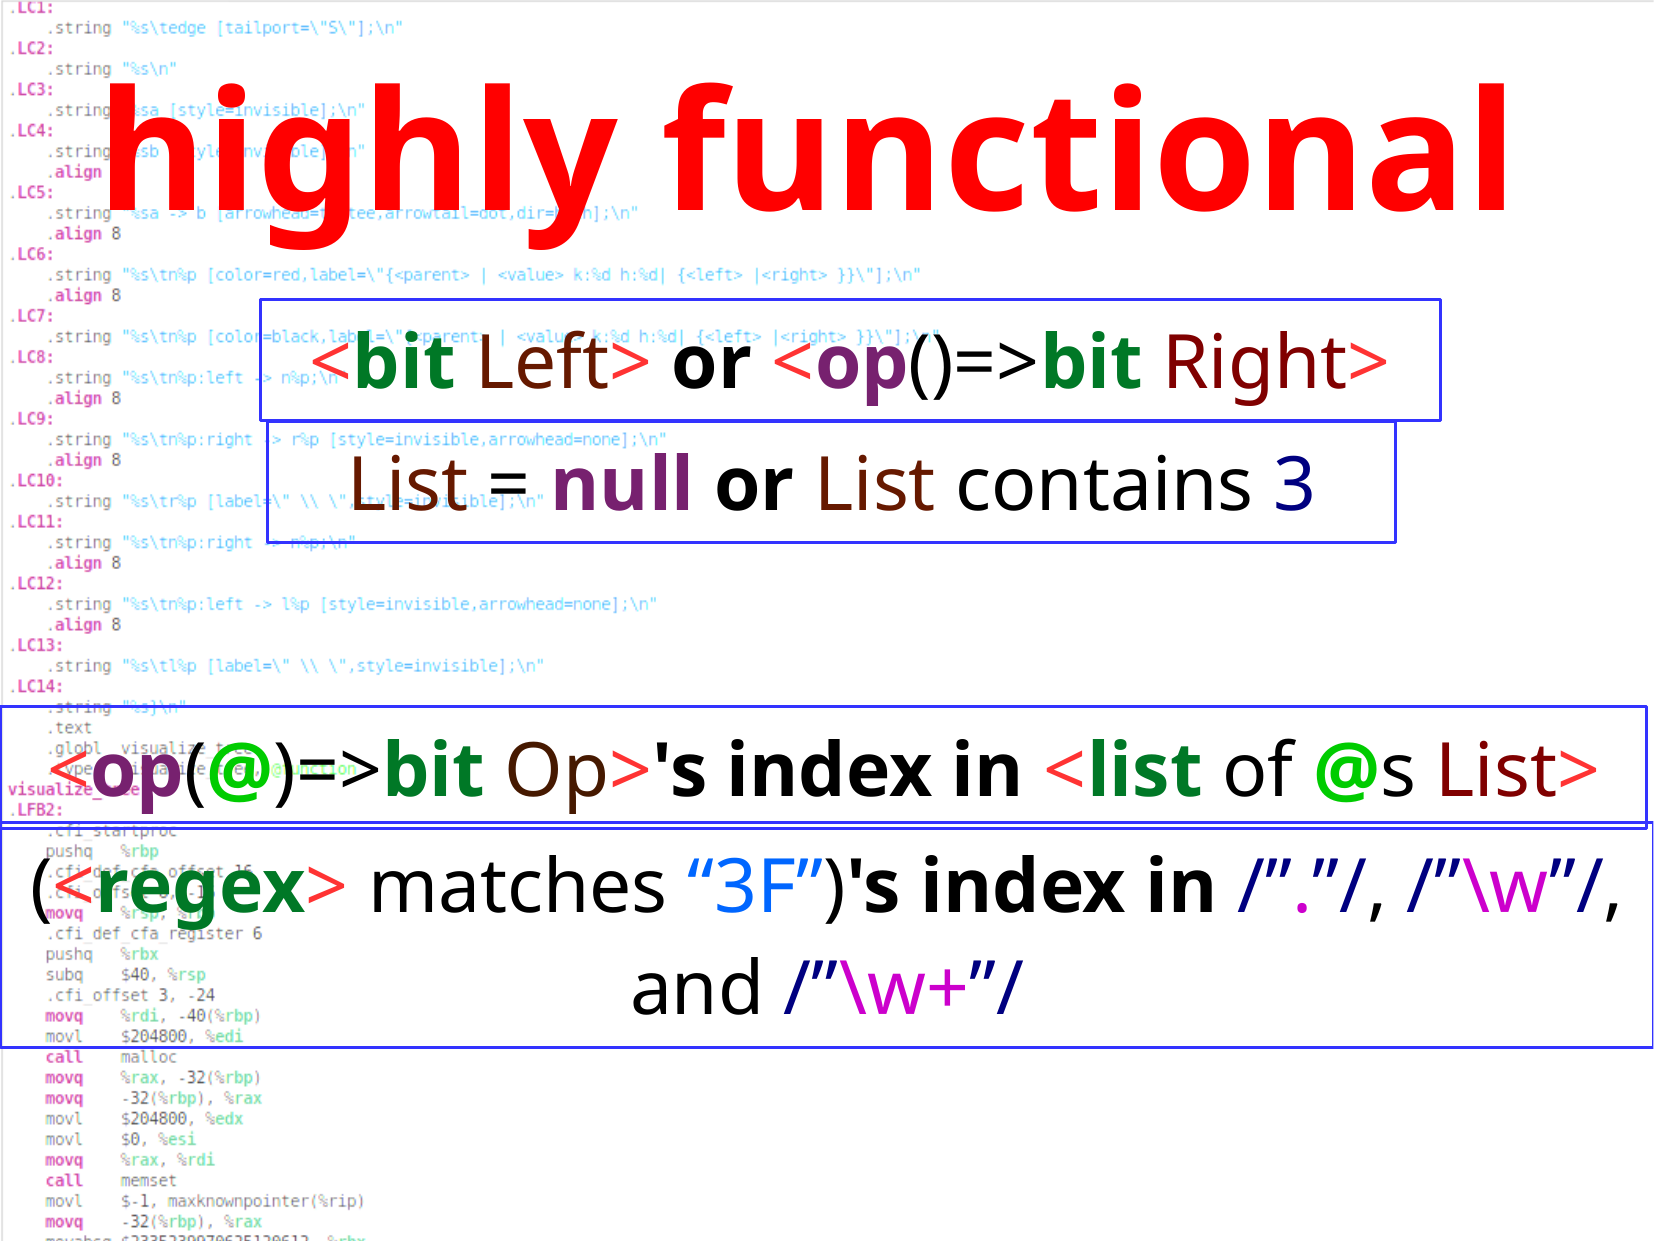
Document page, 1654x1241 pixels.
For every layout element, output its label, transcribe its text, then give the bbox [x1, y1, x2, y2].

picture [0, 0, 1654, 821]
text_box <bit Left> or <op()=>bit Right> [260, 299, 1441, 421]
text_box (<regex> matches “3F”)'s index in /”.”/, /”\w”/, and /”\w+”/ [0, 822, 1654, 1048]
text_box <op(@)=>bit Op>'s index in <list of @s List> [0, 706, 1647, 821]
picture [0, 1049, 1654, 1241]
text_box highly functional [82, 25, 1613, 271]
text_box List = null or List contains 3 [267, 421, 1396, 543]
